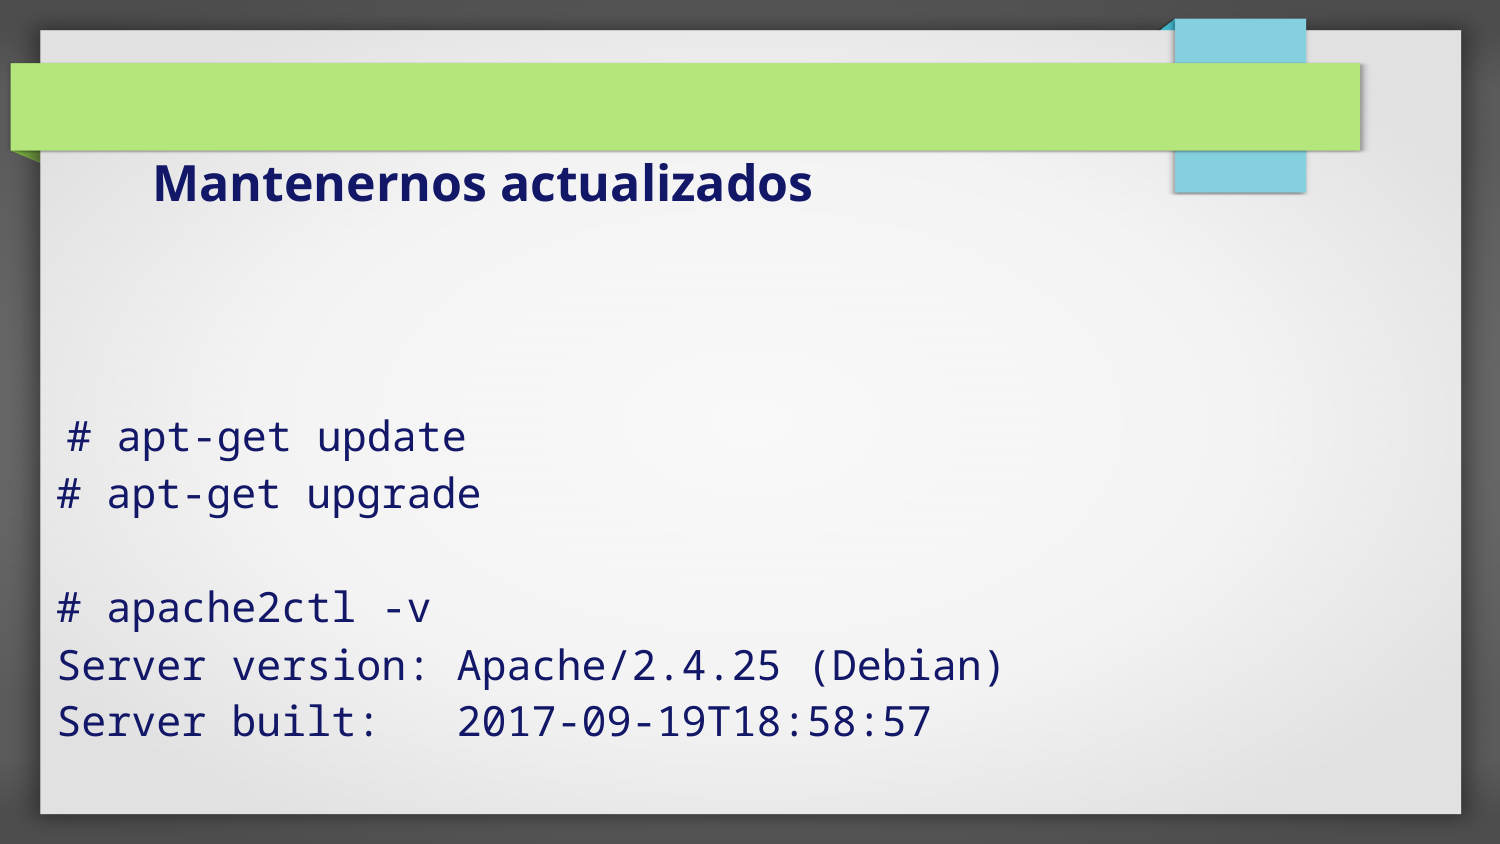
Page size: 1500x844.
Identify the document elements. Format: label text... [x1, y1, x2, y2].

text_box # apt-get update # apt-get upgrade # apache2ctl -v Server version: Apache/2.4.25 (Debian) Server built: 2017-09-19T18:58:57 [31, 236, 1335, 844]
picture [0, 0, 1500, 844]
title Mantenernos actualizados [137, 146, 1011, 227]
